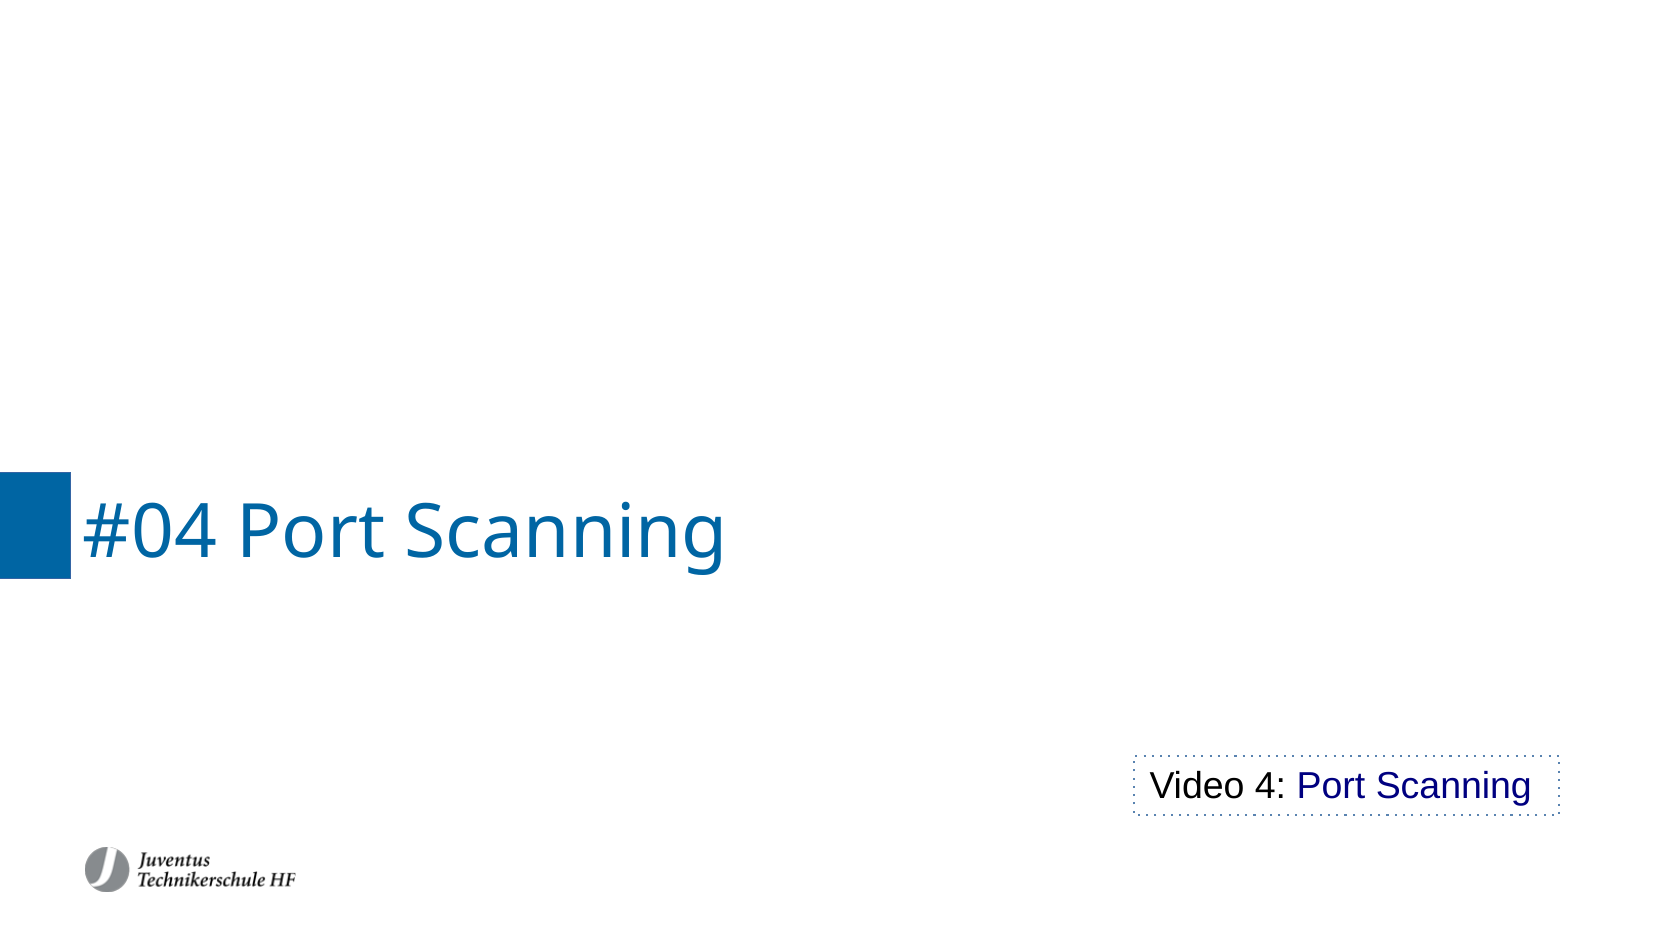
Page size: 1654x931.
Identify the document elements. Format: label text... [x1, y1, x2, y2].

text_box Video 4: Port Scanning [1133, 756, 1560, 816]
picture [85, 847, 296, 892]
title #04 Port Scanning [82, 450, 1571, 606]
